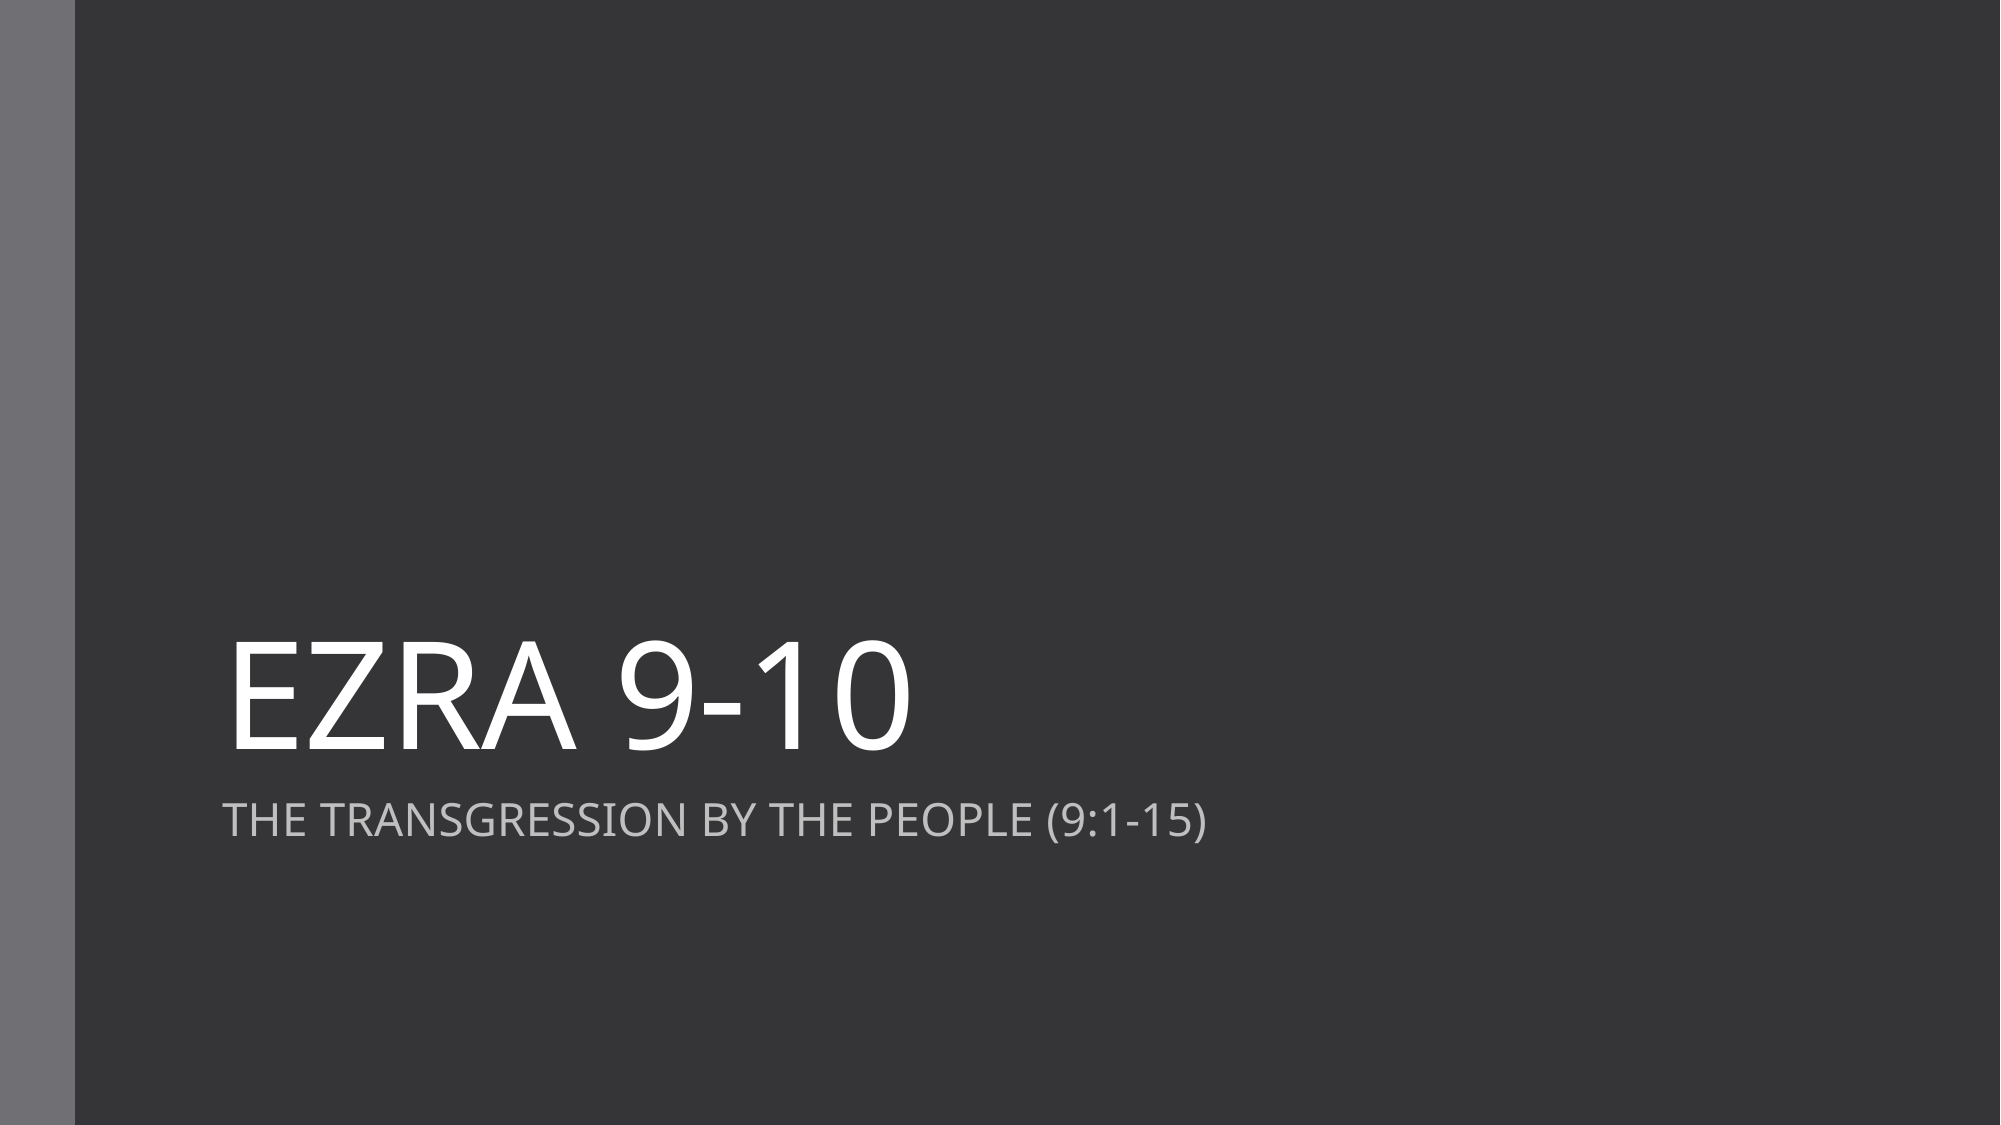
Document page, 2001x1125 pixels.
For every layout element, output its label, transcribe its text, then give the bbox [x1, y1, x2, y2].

subtitle THE TRANSGRESSION BY THE PEOPLE (9:1-15) [206, 787, 1752, 1066]
title EZRA 9-10 [206, 124, 1752, 787]
